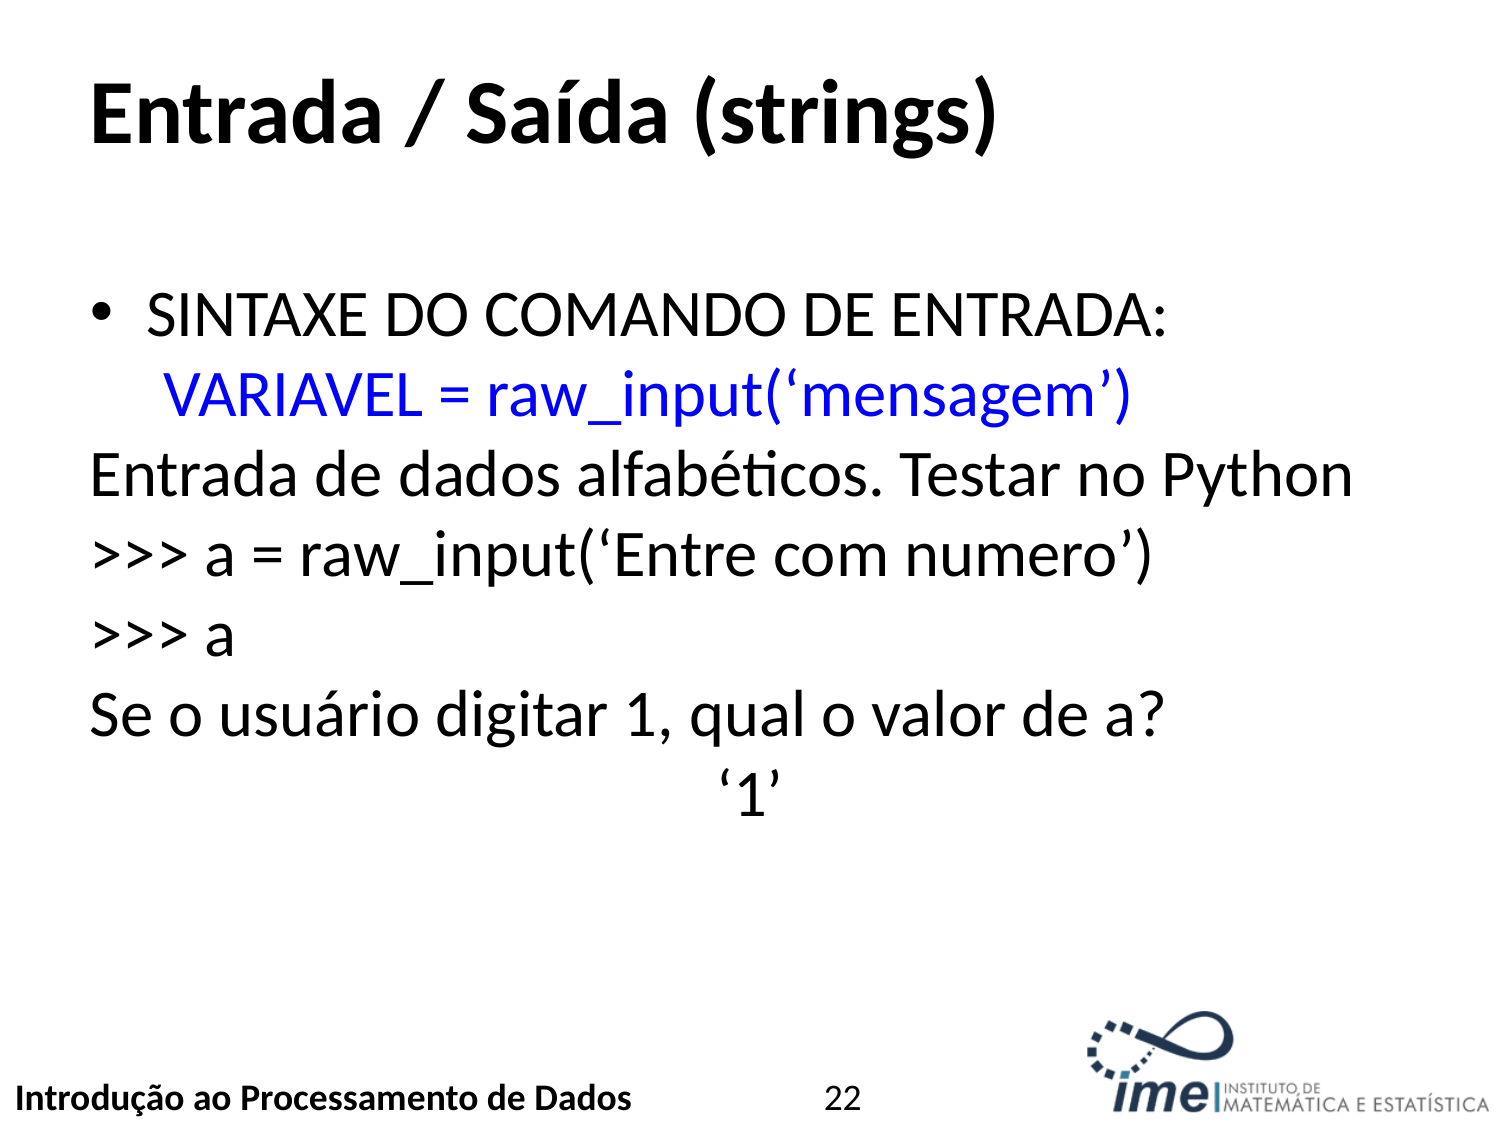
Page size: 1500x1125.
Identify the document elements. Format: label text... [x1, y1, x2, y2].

text_box Entrada / Saída (strings) [75, 45, 1425, 233]
text_box <number> [808, 1065, 1159, 1125]
text_box SINTAXE DO COMANDO DE ENTRADA: VARIAVEL = raw_input(‘mensagem’) Entrada de dados alfabéticos. Testar no Python >>> a = raw_input(‘Entre com numero’) >>> a Se o usuário digitar 1, qual o valor de a? ‘1’ [75, 262, 1425, 1005]
picture [1086, 1011, 1495, 1115]
